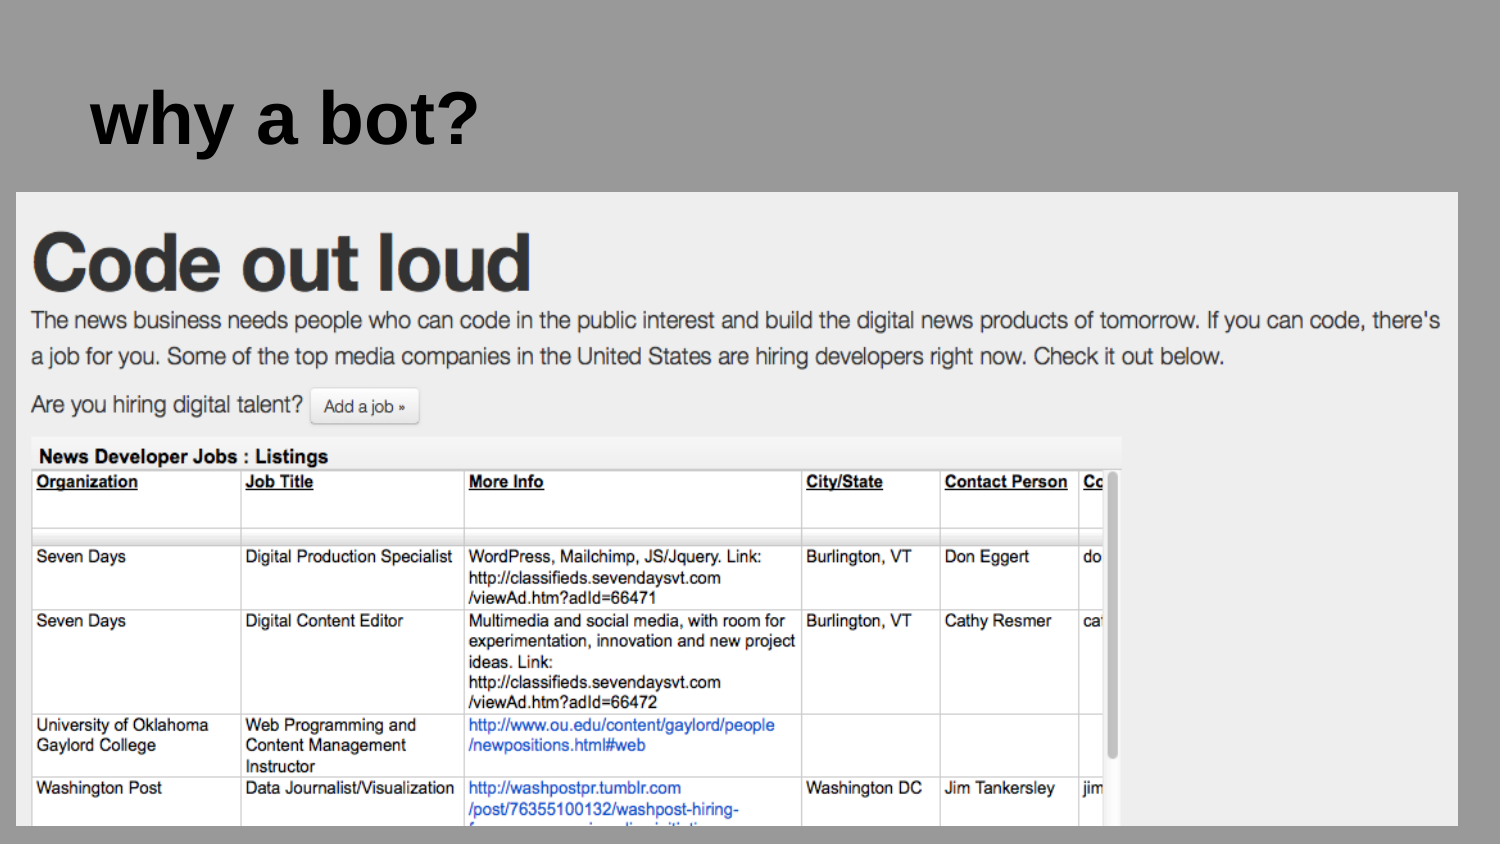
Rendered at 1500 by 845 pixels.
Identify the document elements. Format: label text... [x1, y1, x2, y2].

title why a bot? [75, 33, 1425, 175]
picture [16, 192, 1458, 826]
